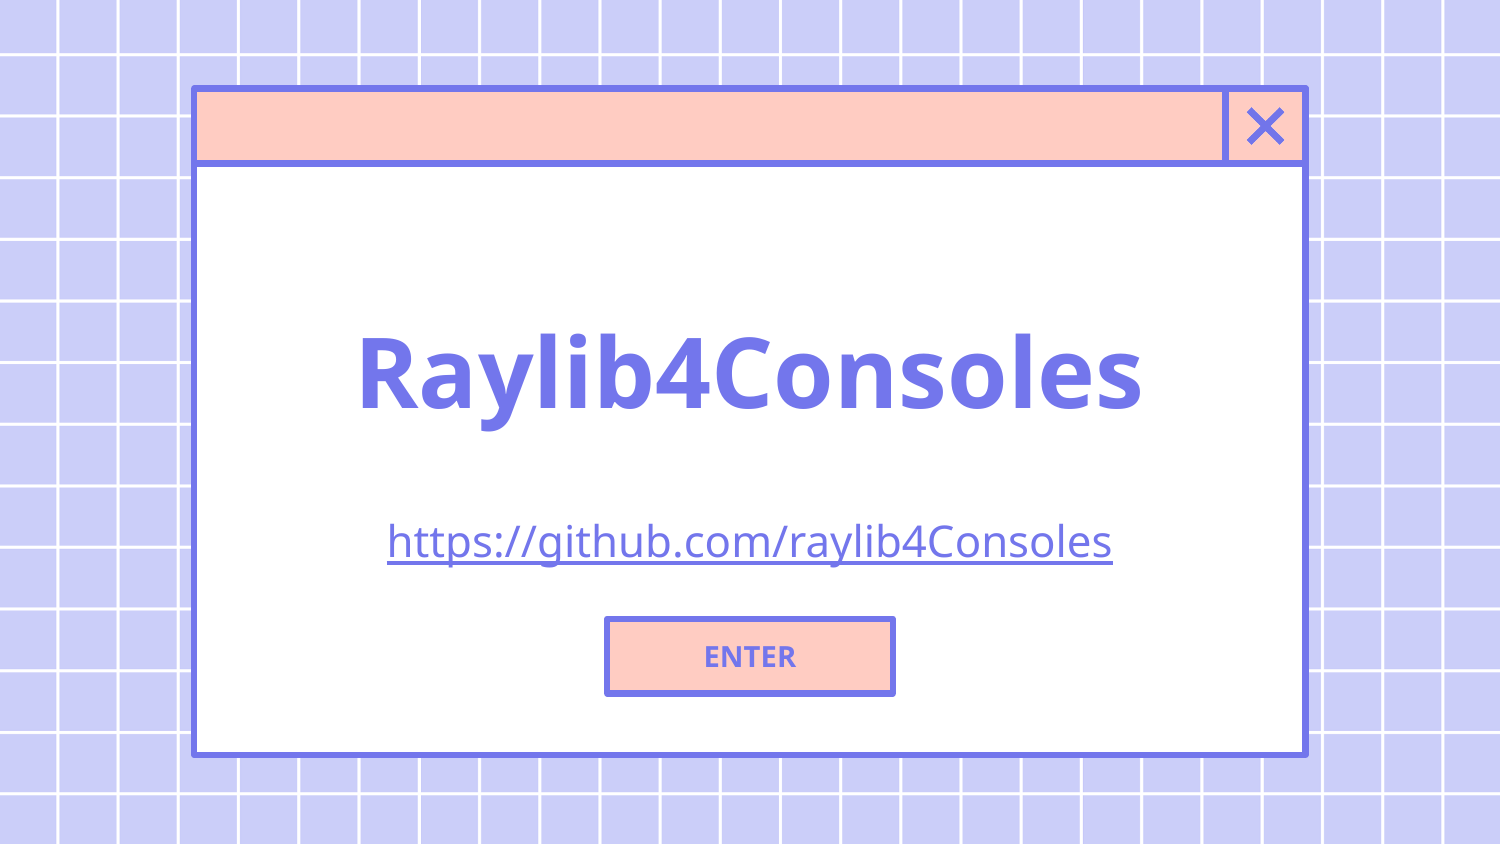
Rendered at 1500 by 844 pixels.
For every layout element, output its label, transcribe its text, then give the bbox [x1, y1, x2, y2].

picture [0, 0, 1500, 844]
title Raylib4Consoles [270, 201, 1230, 496]
subtitle https://github.com/raylib4Consoles [270, 496, 1230, 592]
text_box ENTER [607, 618, 893, 694]
